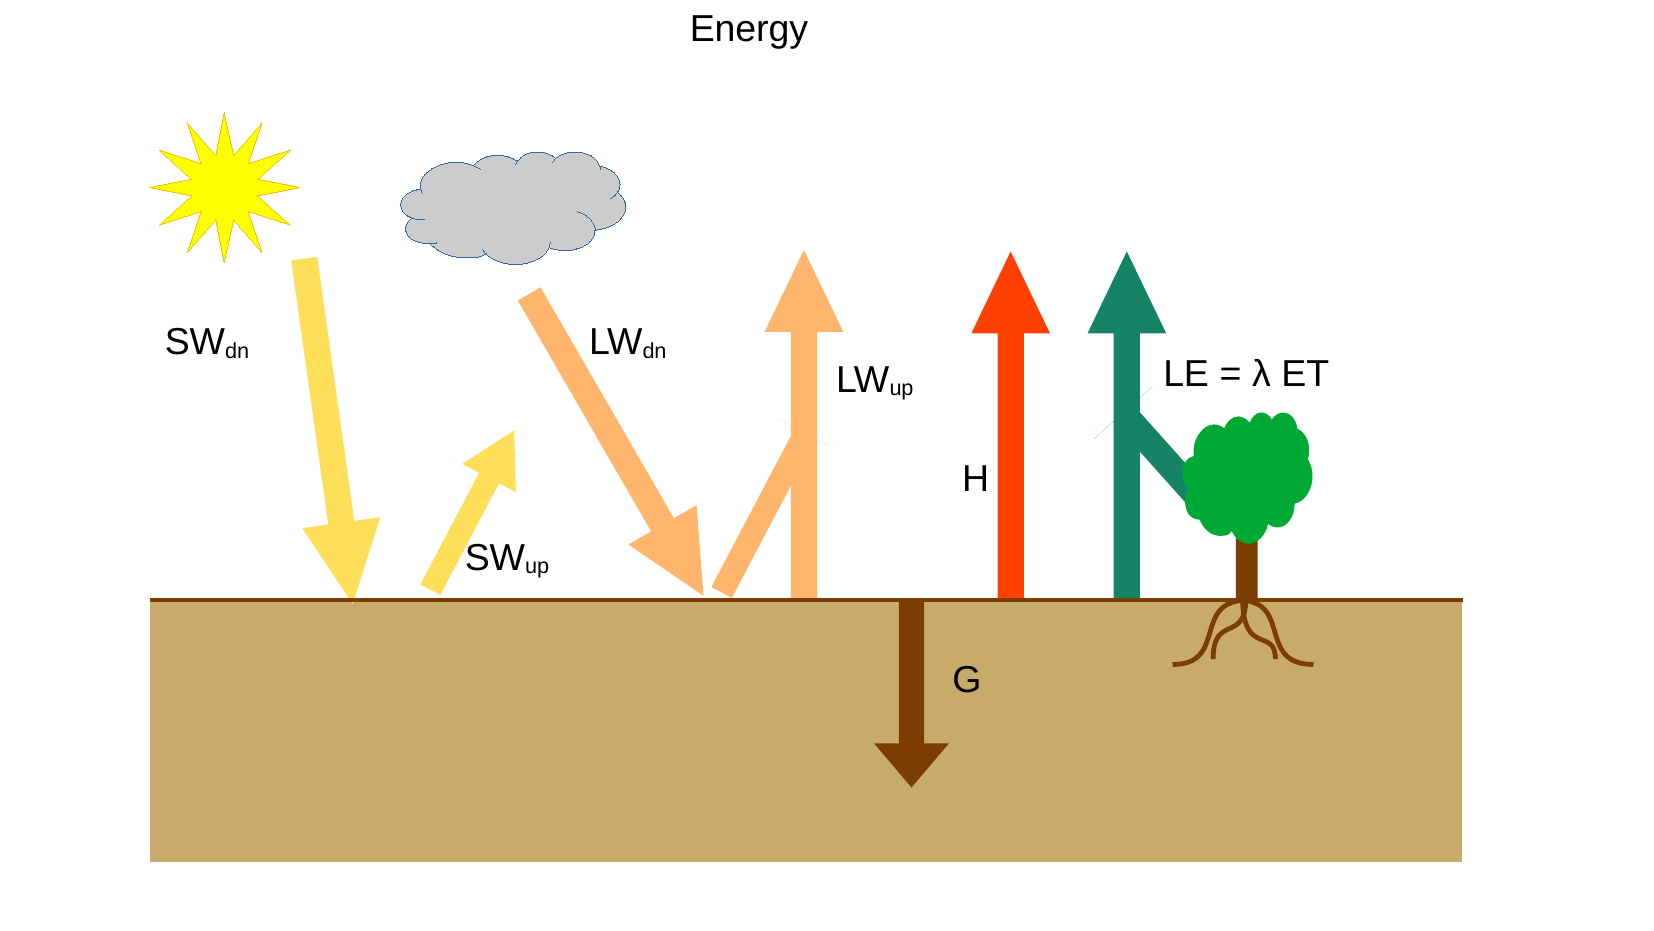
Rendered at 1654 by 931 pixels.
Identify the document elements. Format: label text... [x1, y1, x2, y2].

text_box [400, 152, 626, 265]
text_box Energy [675, 0, 1051, 57]
text_box [420, 430, 516, 595]
text_box [711, 249, 844, 598]
text_box [582, 413, 704, 596]
text_box [971, 251, 1051, 450]
text_box LWdn [574, 313, 725, 413]
text_box LE = λ ET [1148, 345, 1412, 445]
text_box SWup [450, 528, 601, 628]
text_box [291, 256, 381, 598]
text_box [1087, 251, 1313, 598]
text_box [149, 112, 300, 263]
text_box [149, 599, 1463, 863]
text_box [517, 287, 574, 398]
text_box LWup [821, 351, 972, 451]
text_box H [947, 450, 1098, 549]
text_box G [937, 651, 1088, 751]
text_box SWdn [150, 313, 301, 413]
text_box [997, 549, 1024, 598]
